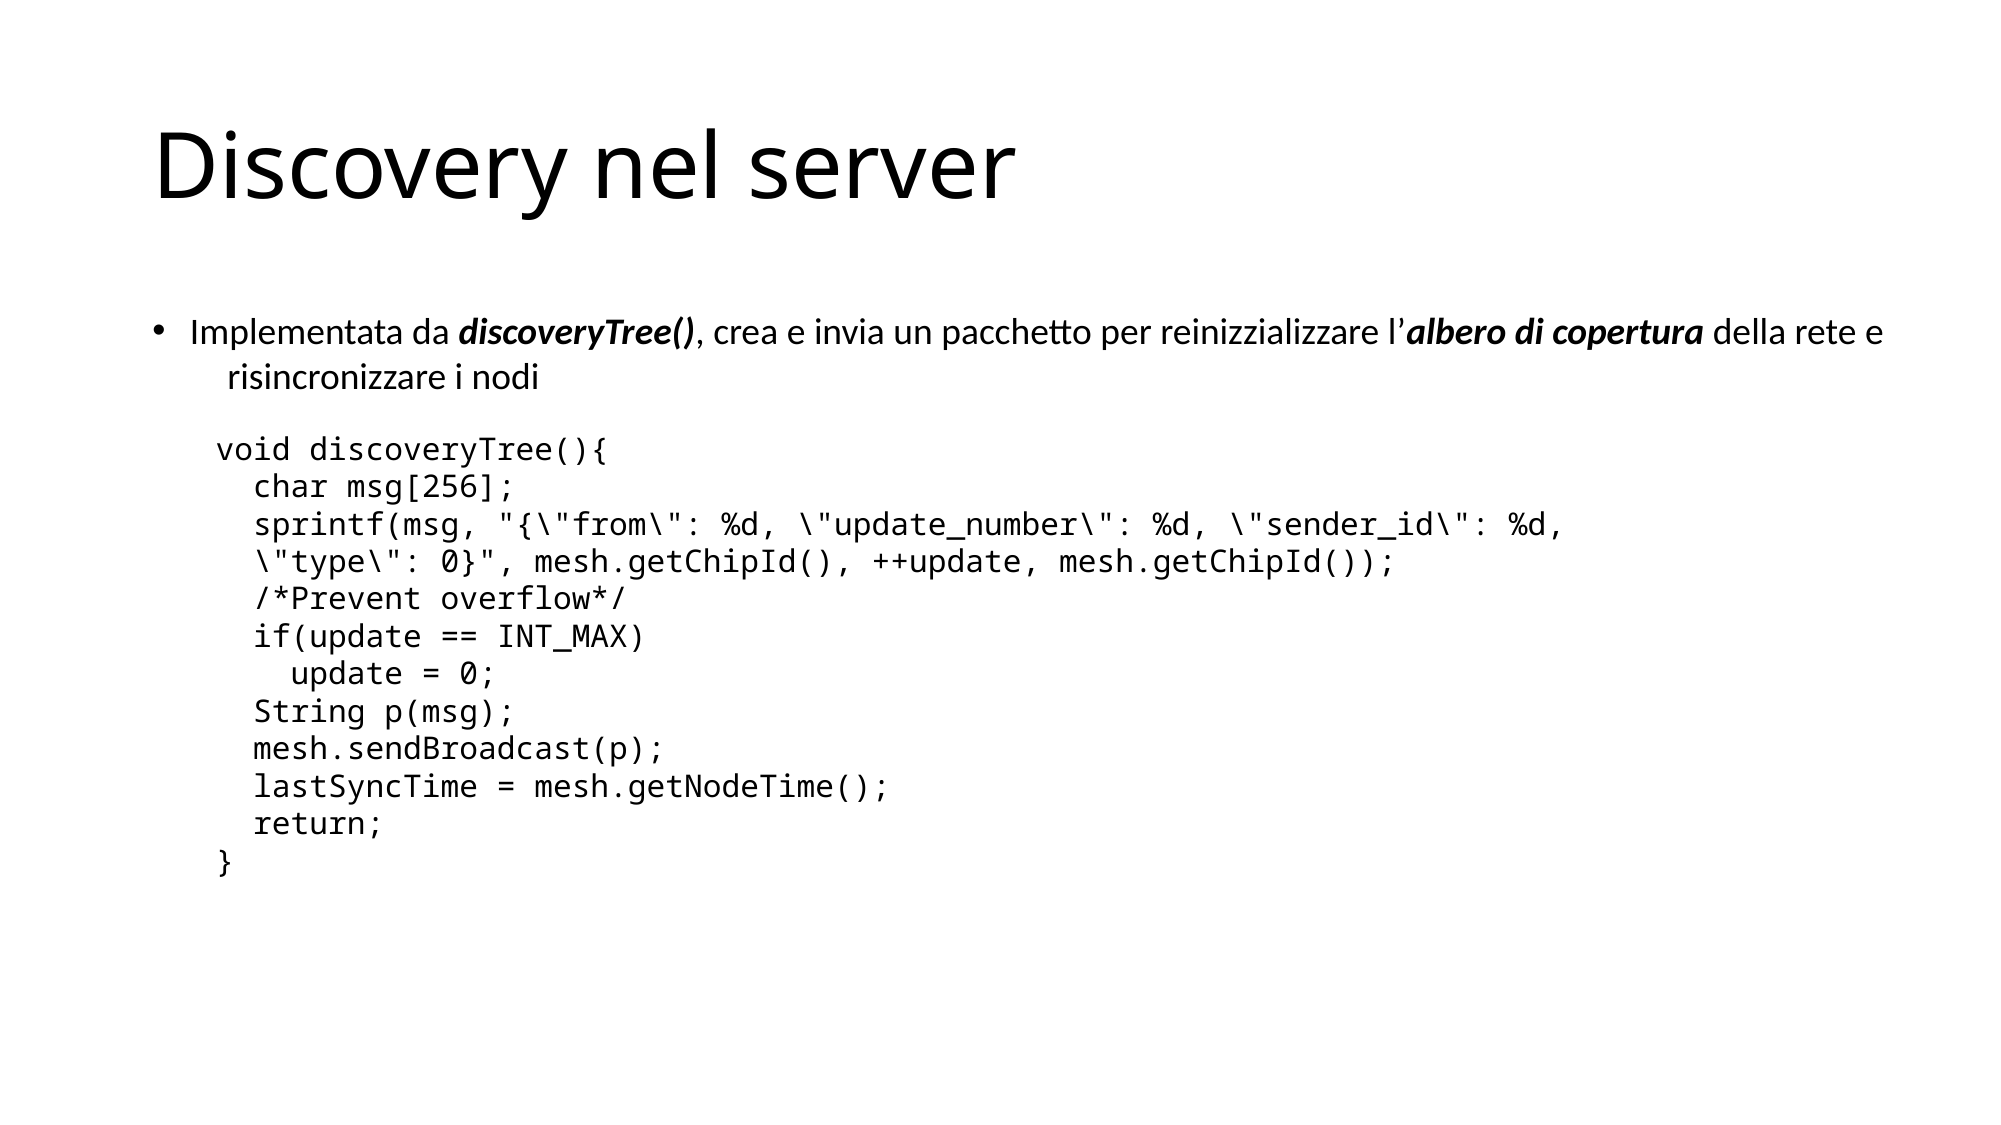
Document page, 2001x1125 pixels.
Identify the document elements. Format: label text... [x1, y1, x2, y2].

title Discovery nel server [137, 59, 1863, 278]
list Implementata da discoveryTree(), crea e invia un pacchetto per reinizzializzare l’albero di copertura della rete e risincronizzare i nodi [137, 299, 2000, 1014]
text_box void discoveryTree(){ char msg[256]; sprintf(msg, "{\"from\": %d, \"update_number\": %d, \"sender_id\": %d, \"type\": 0}", mesh.getChipId(), ++update, mesh.getChipId()); /*Prevent overflow*/ if(update == INT_MAX) update = 0; String p(msg); mesh.sendBroadcast(p); lastSyncTime = mesh.getNodeTime(); return; } [200, 421, 1674, 892]
